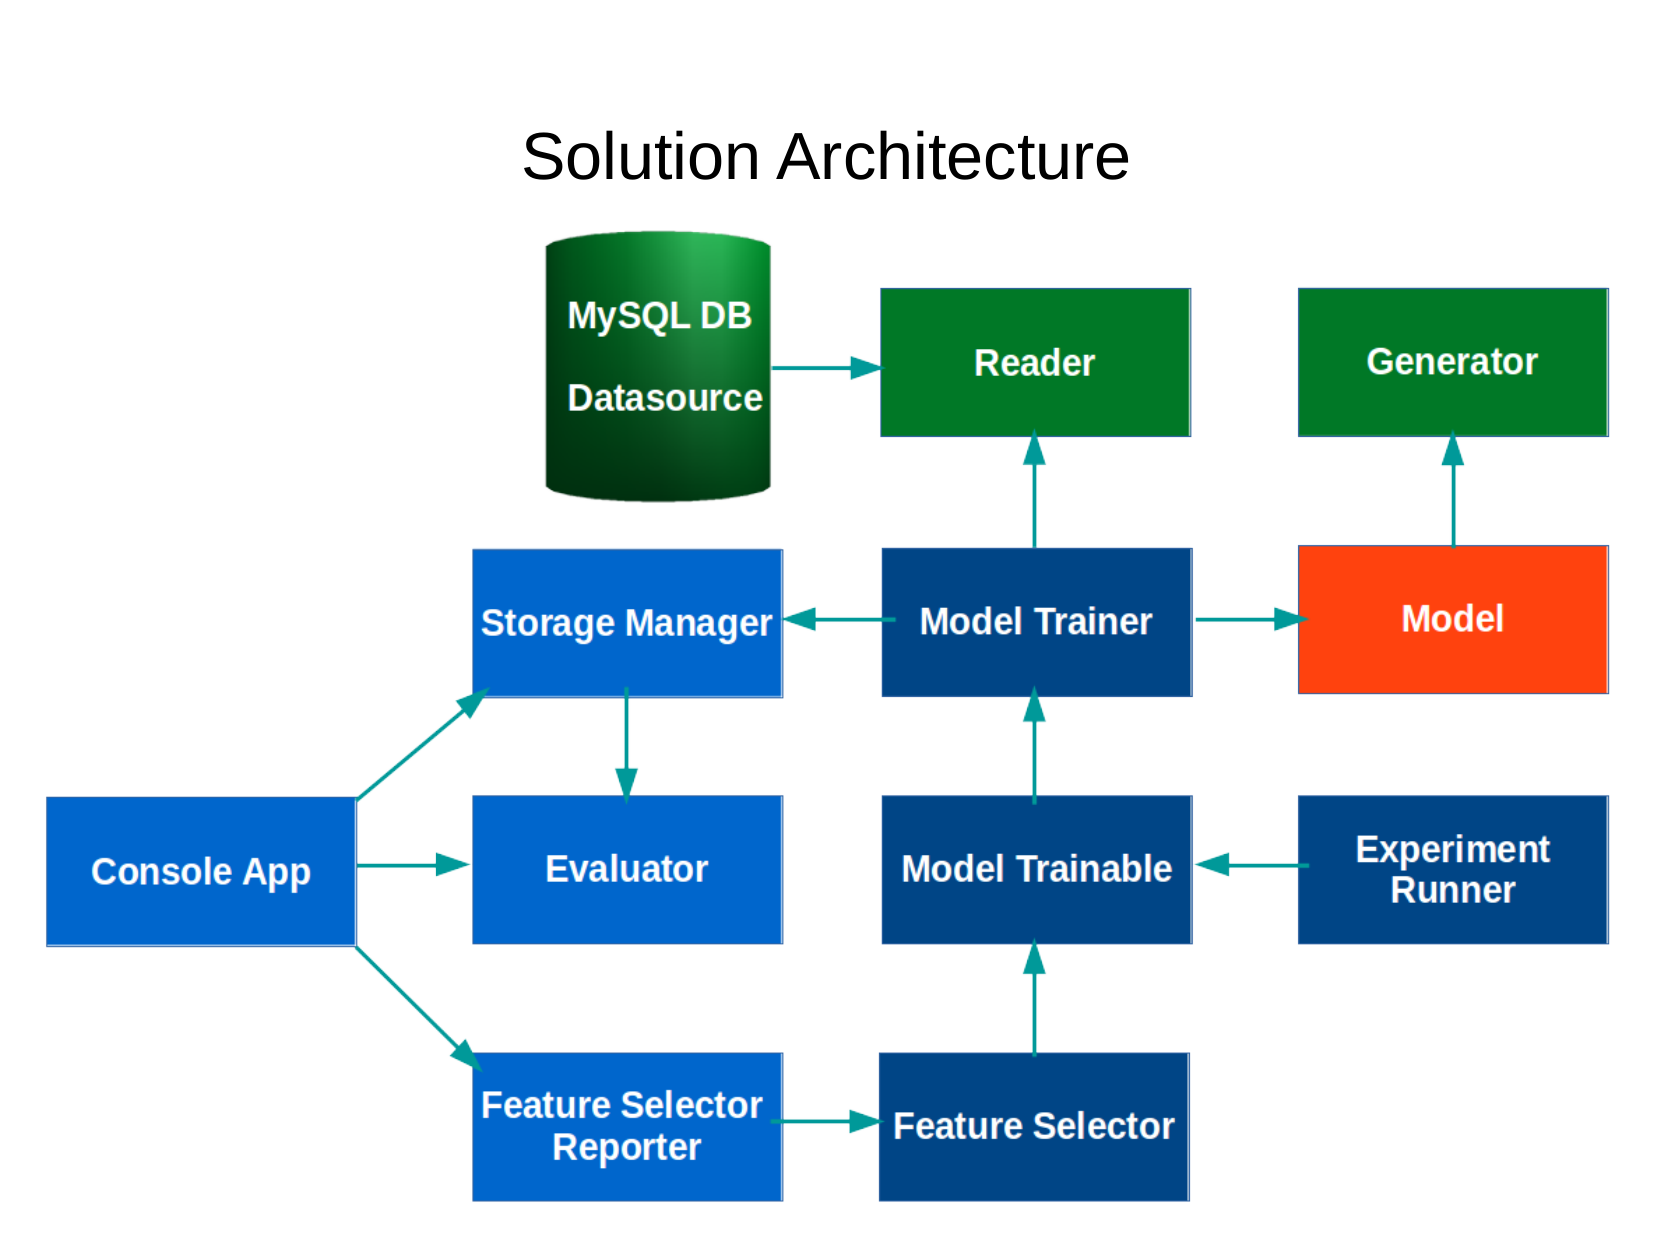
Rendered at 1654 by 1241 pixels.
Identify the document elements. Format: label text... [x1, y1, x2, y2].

text_box Solution Architecture [82, 49, 1571, 225]
picture [42, 225, 1611, 1209]
